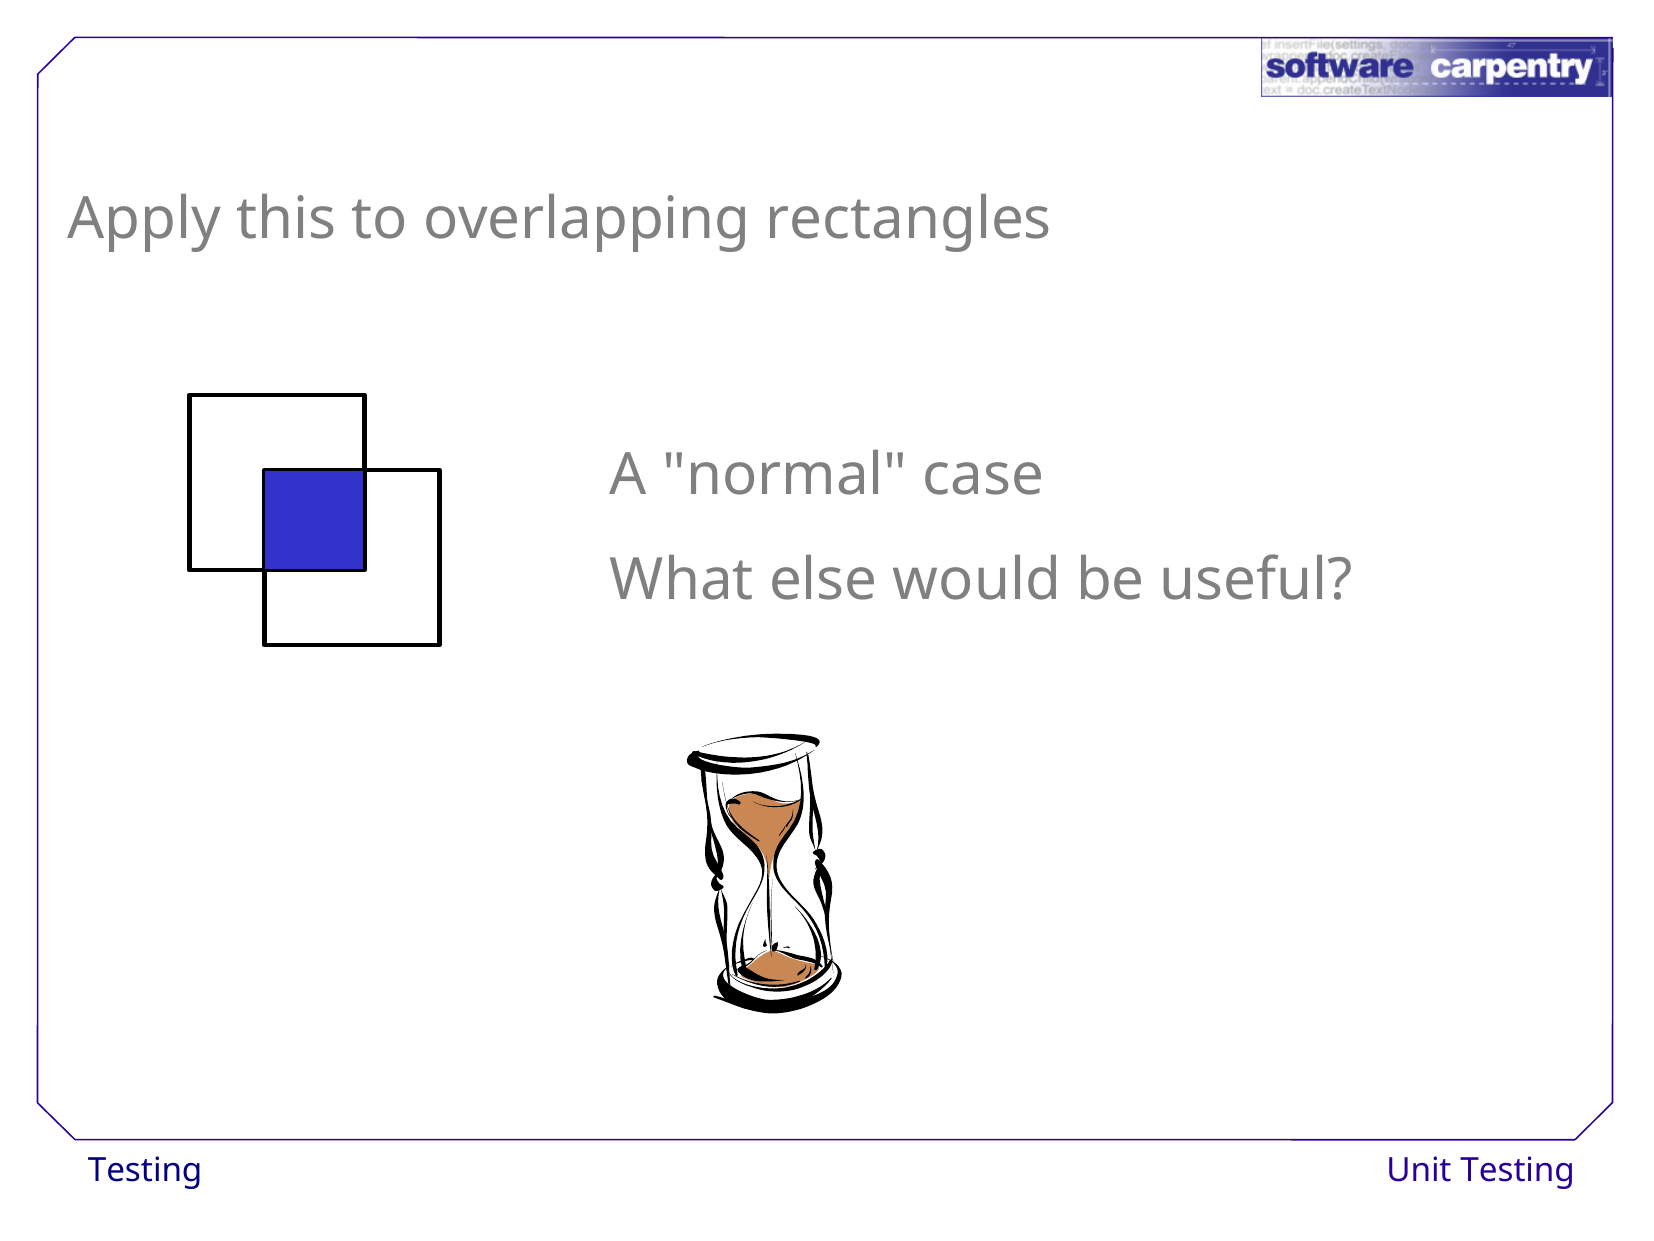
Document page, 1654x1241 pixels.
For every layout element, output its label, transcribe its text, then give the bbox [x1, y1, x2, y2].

picture [685, 733, 846, 1017]
text_box [264, 470, 365, 571]
text_box A "normal" case What else would be useful? [595, 393, 1518, 619]
picture [1261, 39, 1613, 97]
text_box Apply this to overlapping rectangles [52, 138, 1217, 259]
